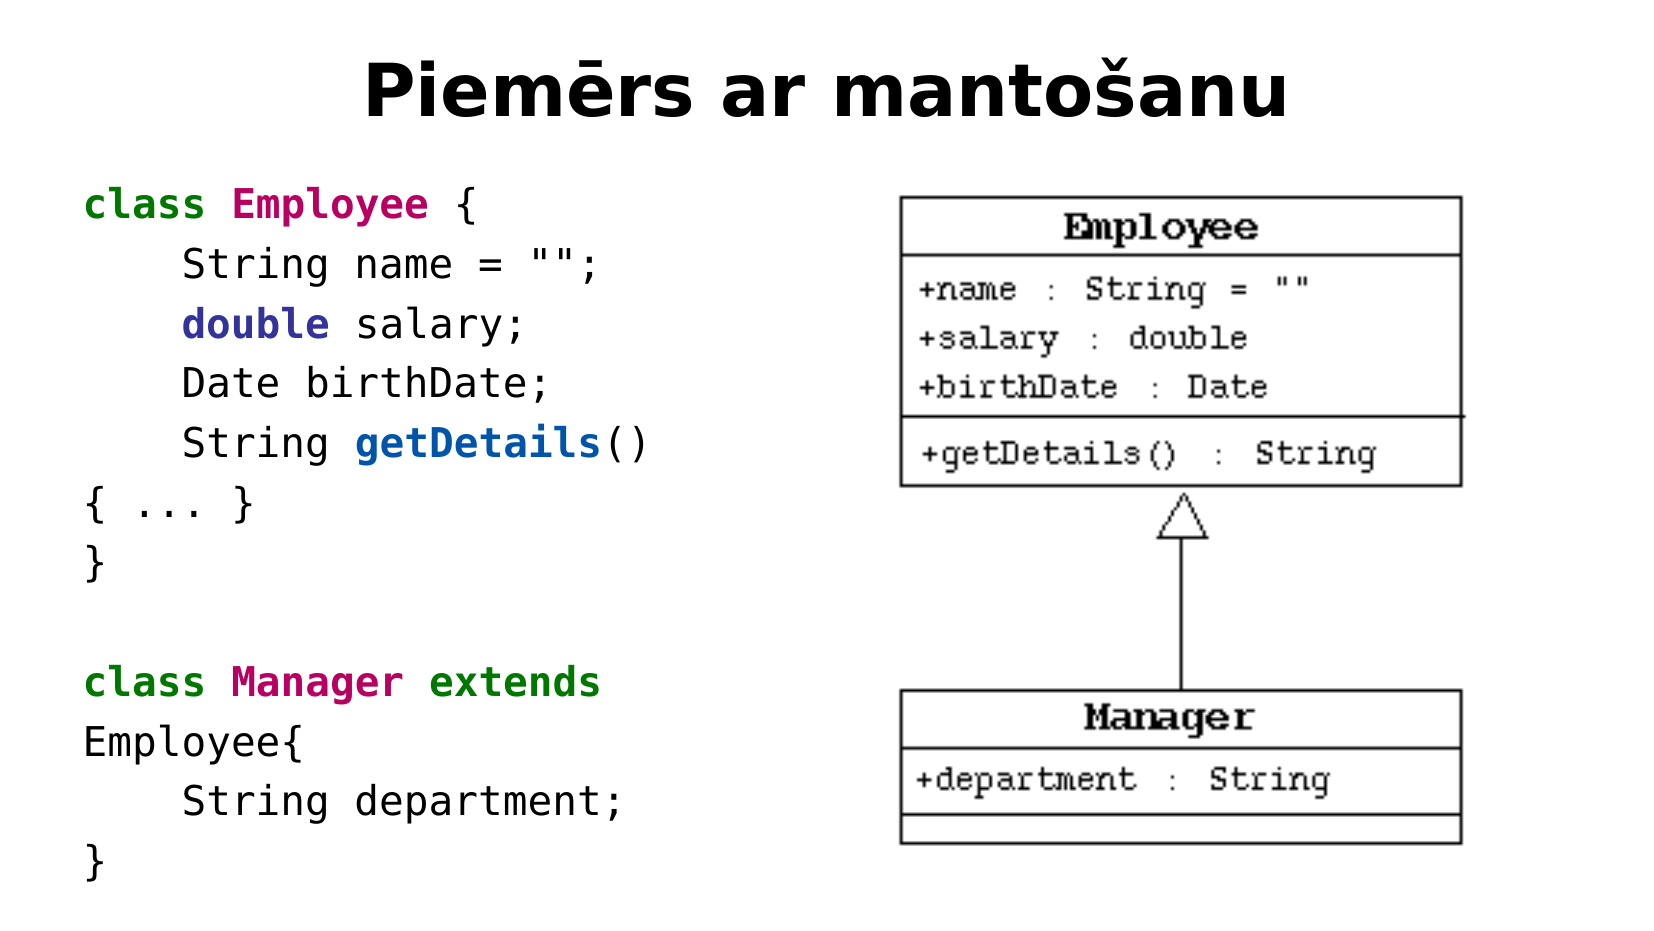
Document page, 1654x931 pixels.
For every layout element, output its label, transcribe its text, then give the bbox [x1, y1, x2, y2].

title Piemērs ar mantošanu [82, 37, 1571, 147]
picture [866, 168, 1501, 889]
list class Employee { String name = ""; double salary; Date birthDate; String getDetails() { ... } } class Manager extends Employee{ String department; } [82, 168, 793, 889]
